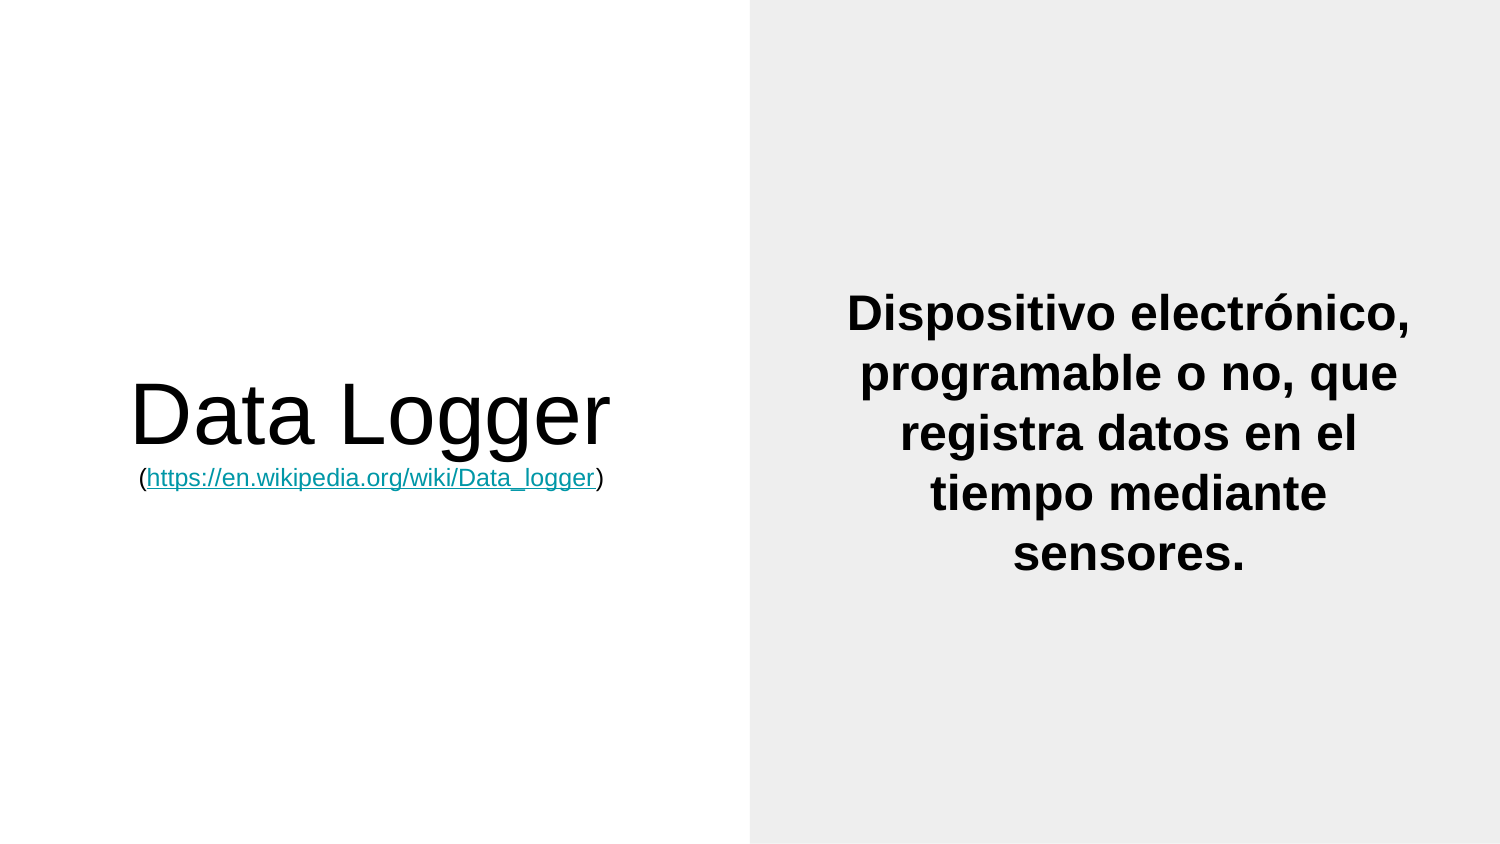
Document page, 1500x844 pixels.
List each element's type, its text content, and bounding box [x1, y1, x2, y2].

title Data Logger (https://en.wikipedia.org/wiki/Data_logger) [39, 263, 703, 507]
list Dispositivo electrónico, programable o no, que registra datos en el tiempo mediante sensores. [814, 173, 1444, 781]
